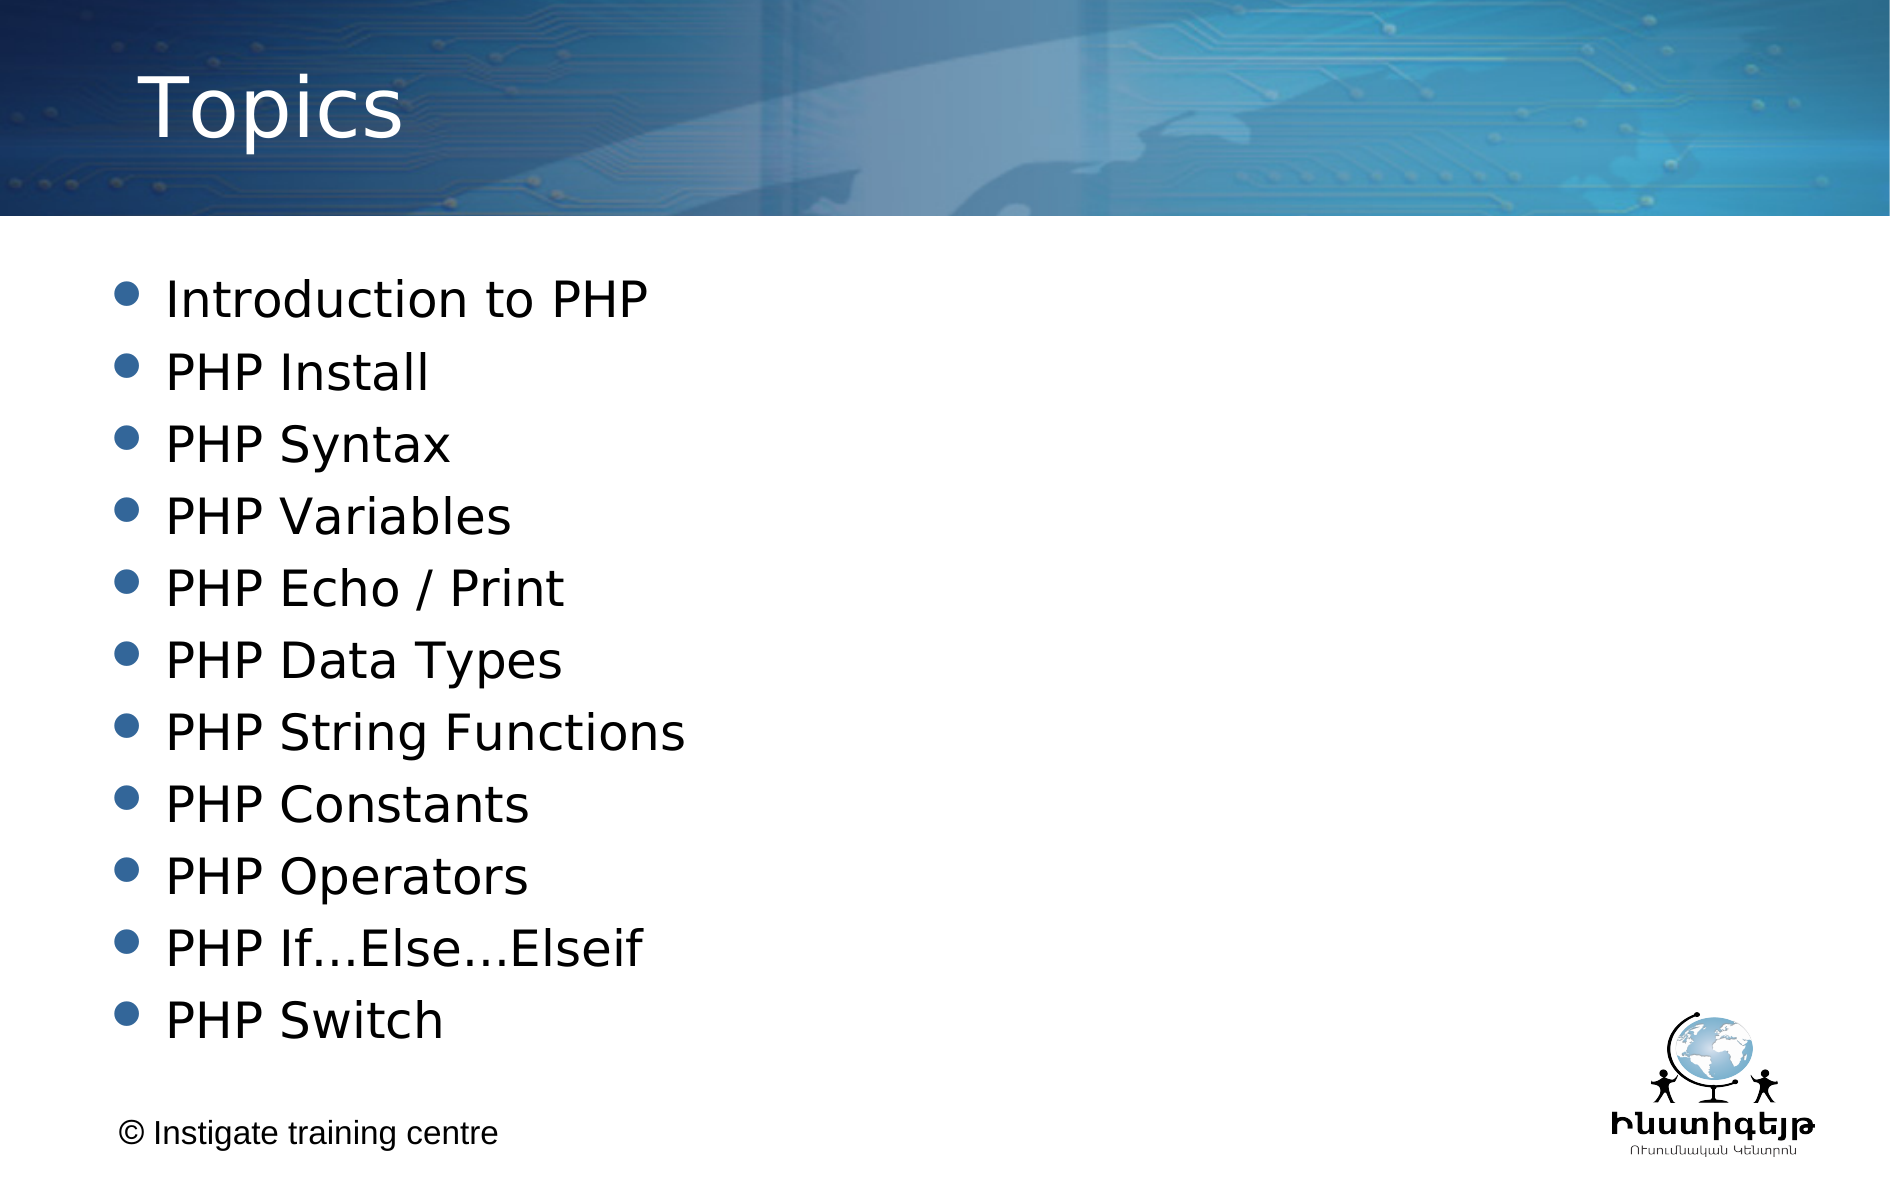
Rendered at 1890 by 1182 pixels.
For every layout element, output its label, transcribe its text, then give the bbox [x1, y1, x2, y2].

picture [0, 0, 1890, 216]
picture [1612, 1012, 1815, 1157]
list Introduction to PHP PHP Install PHP Syntax PHP Variables PHP Echo / Print PHP Data Types PHP String Functions PHP Constants PHP Operators PHP If...Else...Elseif PHP Switch [110, 276, 1801, 302]
